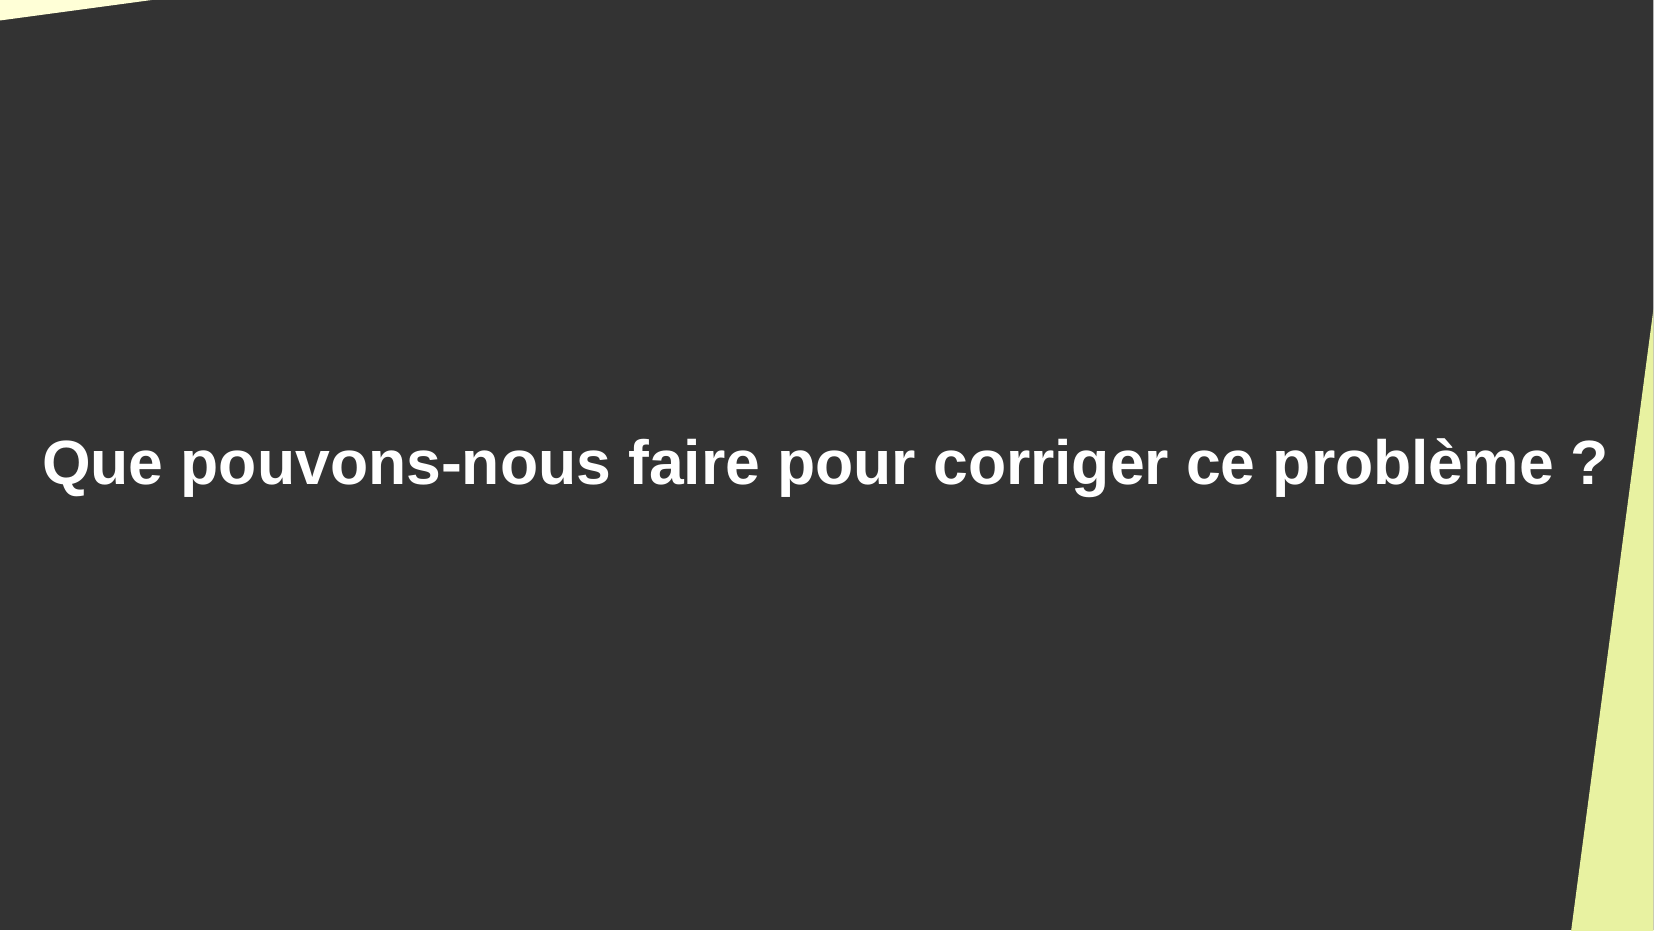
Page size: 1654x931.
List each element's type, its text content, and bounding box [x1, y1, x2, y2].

text_box [0, 0, 152, 21]
text_box [1571, 304, 1654, 931]
text_box Que pouvons-nous faire pour corriger ce problème ? [23, 420, 1630, 510]
